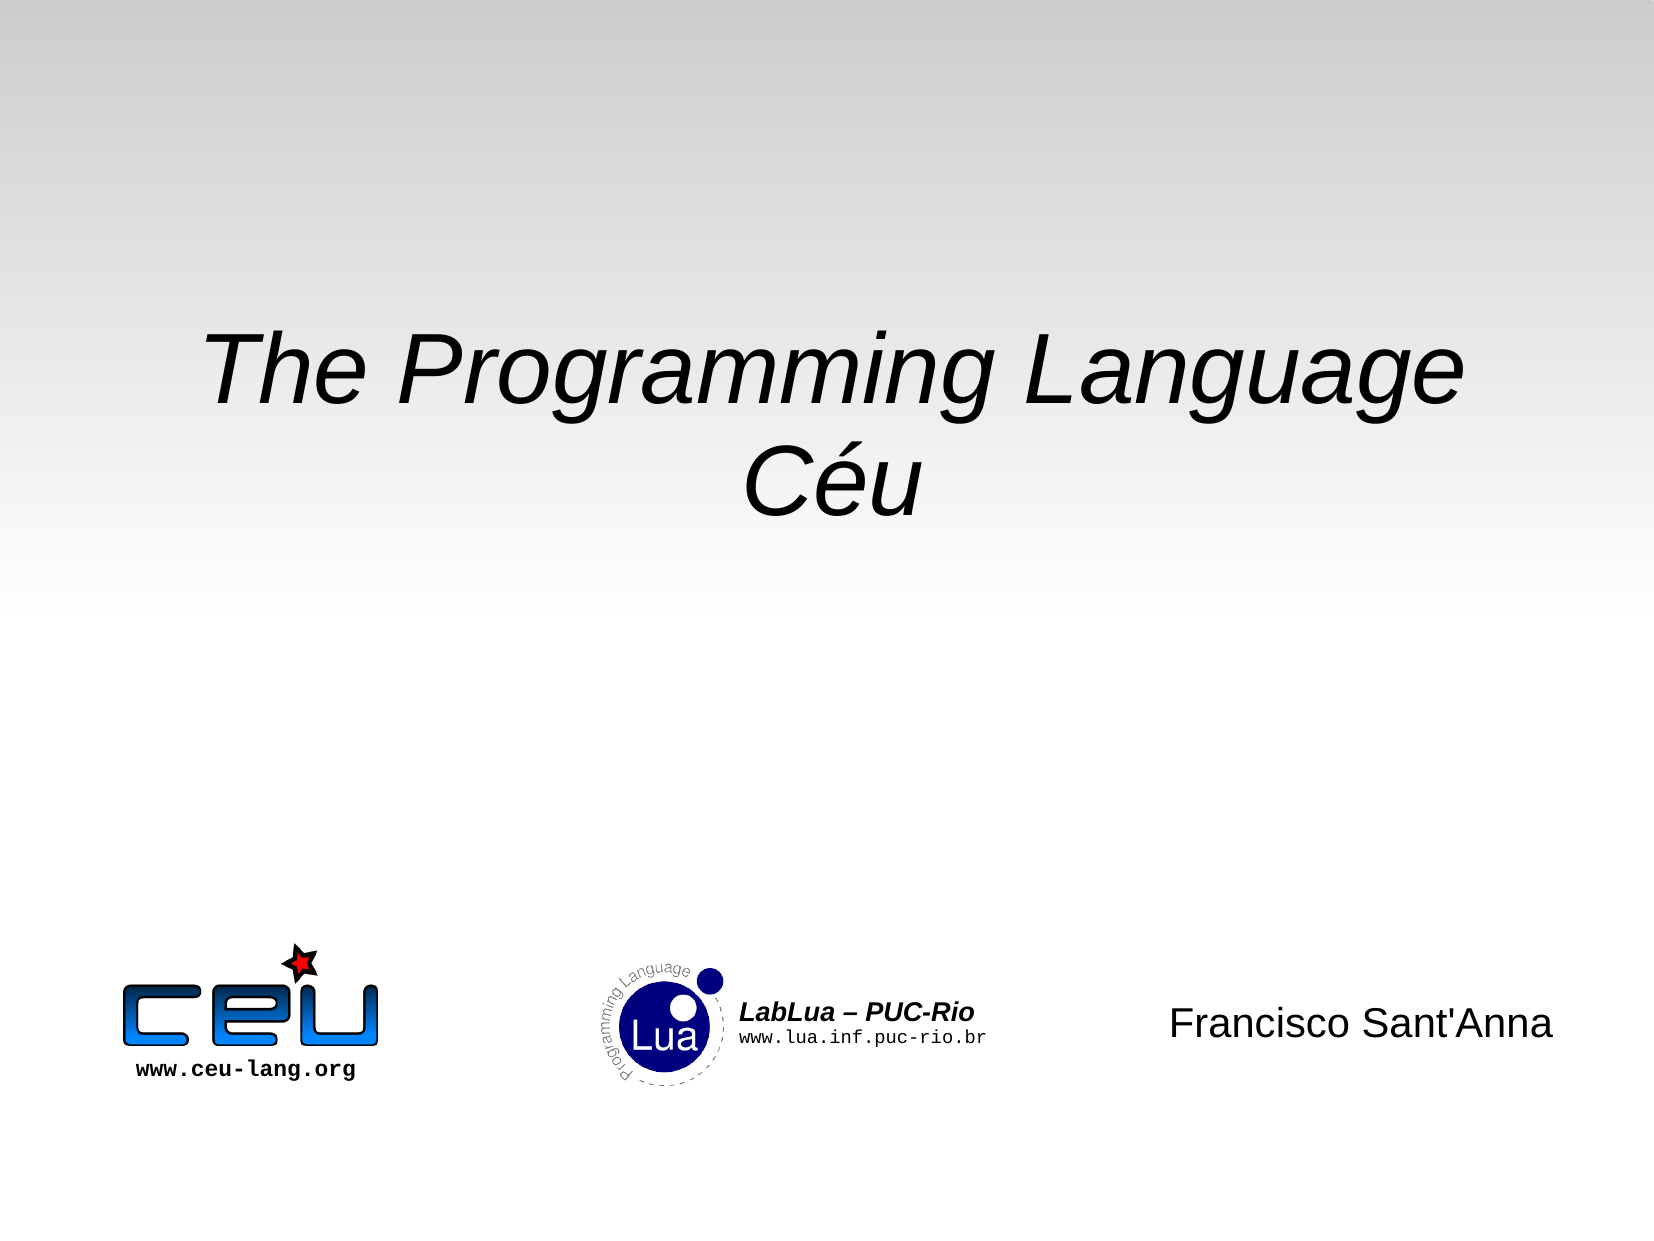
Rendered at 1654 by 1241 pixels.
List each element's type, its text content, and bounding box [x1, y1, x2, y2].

text_box LabLua – PUC-Rio www.lua.inf.puc-rio.br [724, 989, 1003, 1057]
text_box Francisco Sant'Anna [1154, 955, 1569, 1068]
picture [594, 955, 730, 1091]
text_box www.ceu-lang.org [114, 1050, 378, 1094]
subtitle The Programming Language Céu [88, 283, 1577, 567]
picture [123, 943, 378, 1046]
